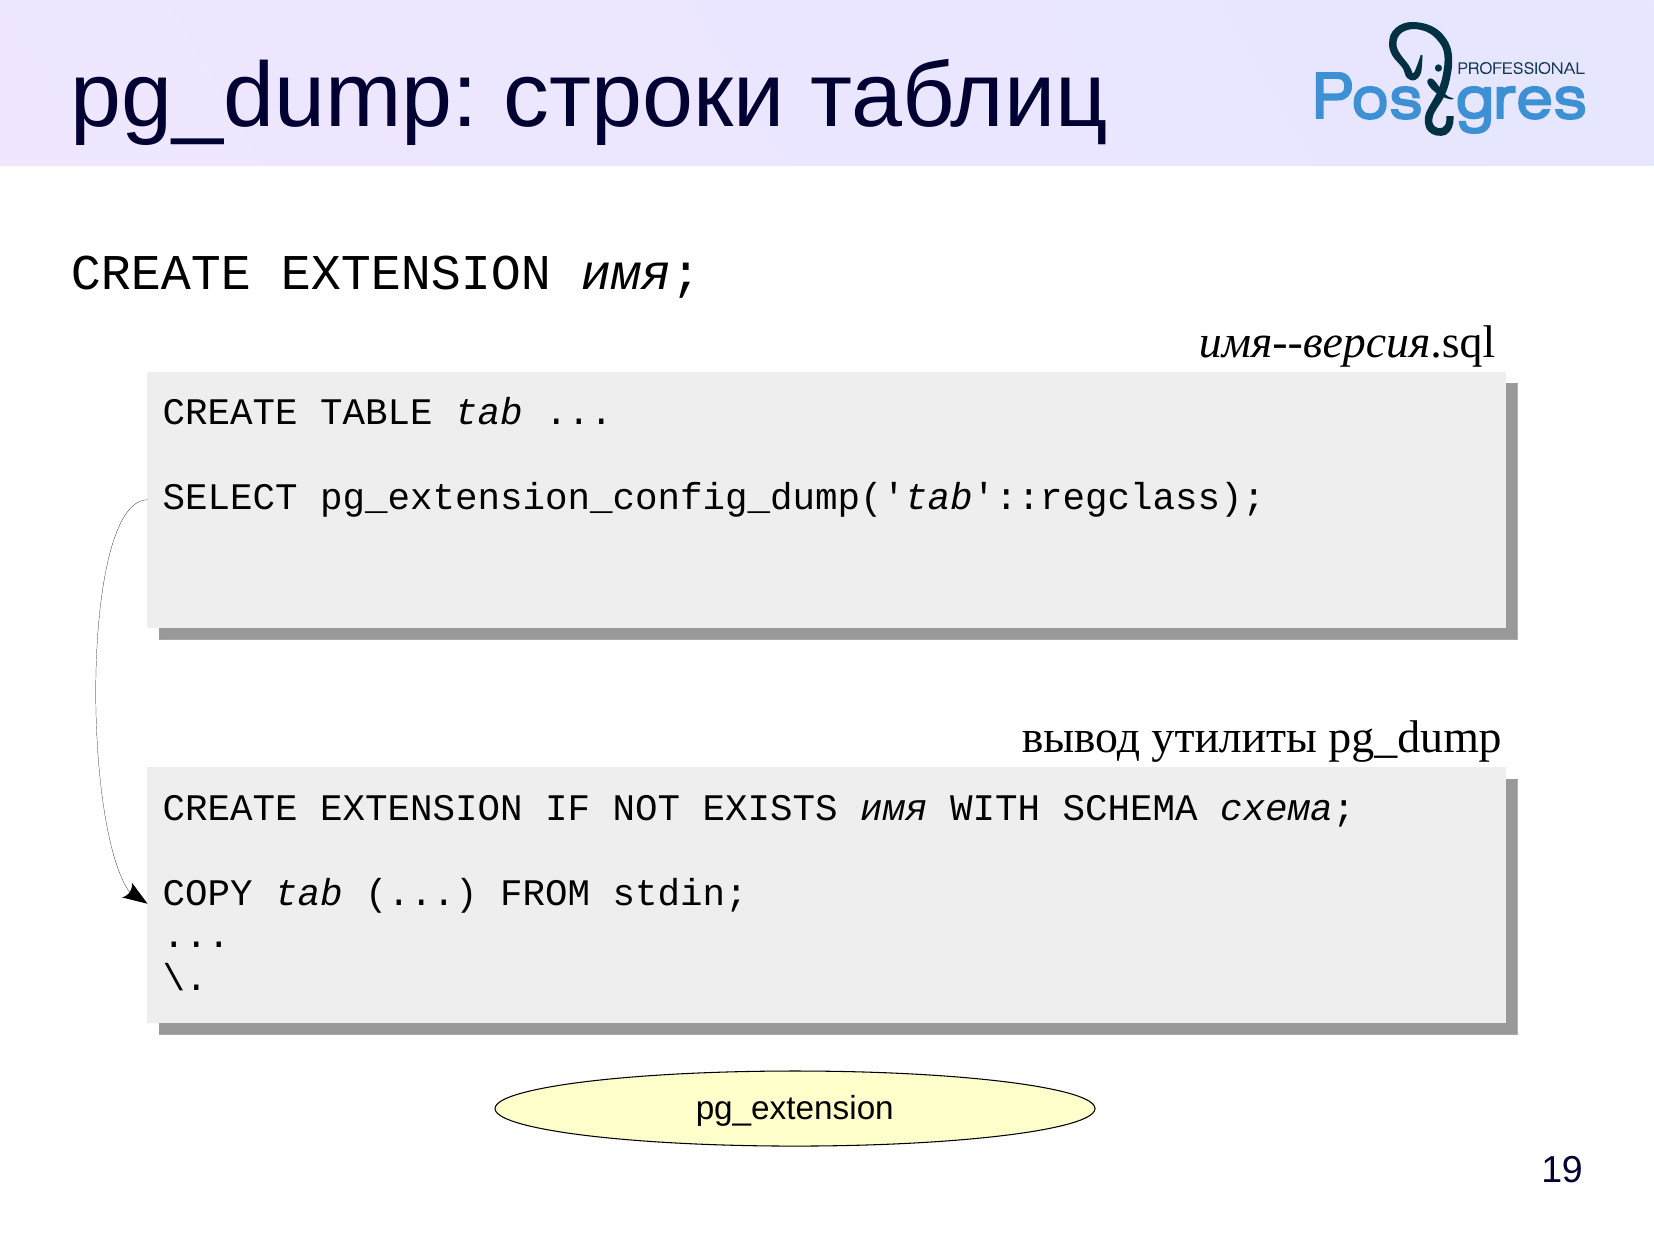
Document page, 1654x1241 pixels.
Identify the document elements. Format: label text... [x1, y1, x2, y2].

list CREATE EXTENSION имя; [70, 248, 1583, 340]
text_box pg_extension [495, 1071, 1096, 1147]
text_box имя--версия.sql [1184, 309, 1511, 375]
text_box CREATE EXTENSION IF NOT EXISTS имя WITH SCHEMA схема; COPY tab (...) FROM stdin; ... \. [147, 767, 1506, 1023]
text_box вывод утилиты pg_dump [1007, 704, 1517, 771]
title pg_dump: строки таблиц [70, 43, 1241, 147]
text_box CREATE TABLE tab ... SELECT pg_extension_config_dump('tab'::regclass); [147, 372, 1506, 628]
